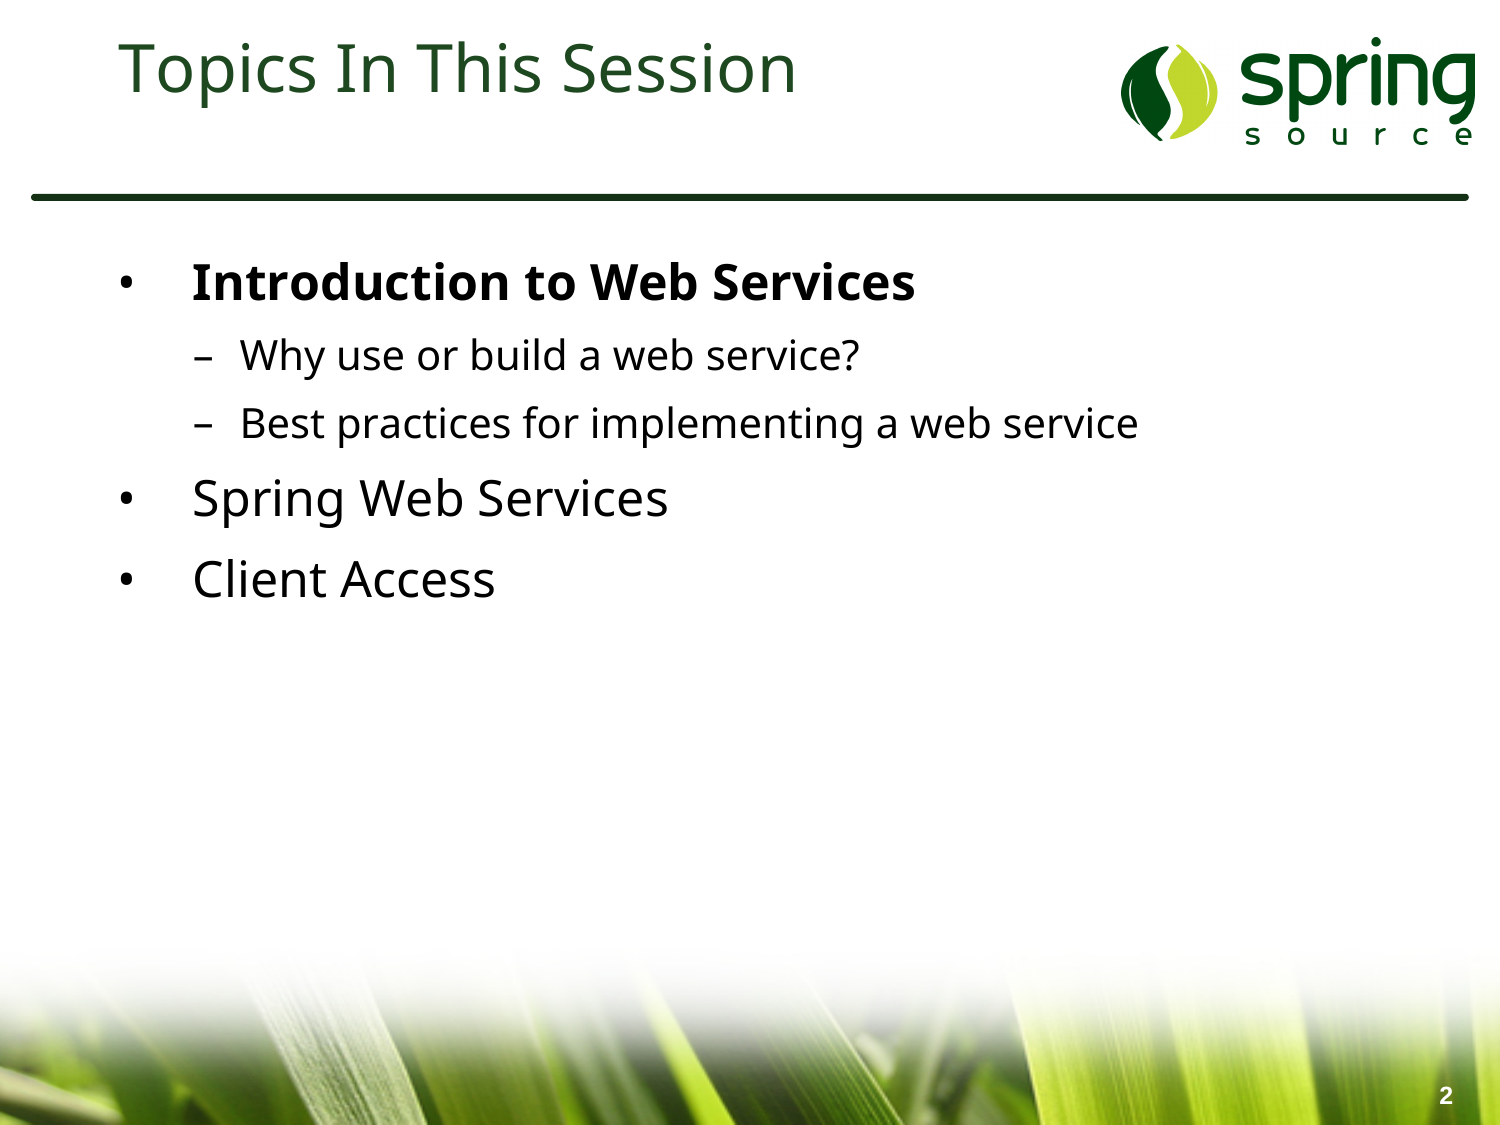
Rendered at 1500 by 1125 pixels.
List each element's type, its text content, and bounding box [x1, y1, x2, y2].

picture [1136, 37, 1475, 145]
list Introduction to Web Services Why use or build a web service? Best practices for implementing a web service Spring Web Services Client Access [103, 239, 1394, 903]
picture [0, 944, 1500, 1125]
title Topics In This Session [103, 13, 1136, 177]
